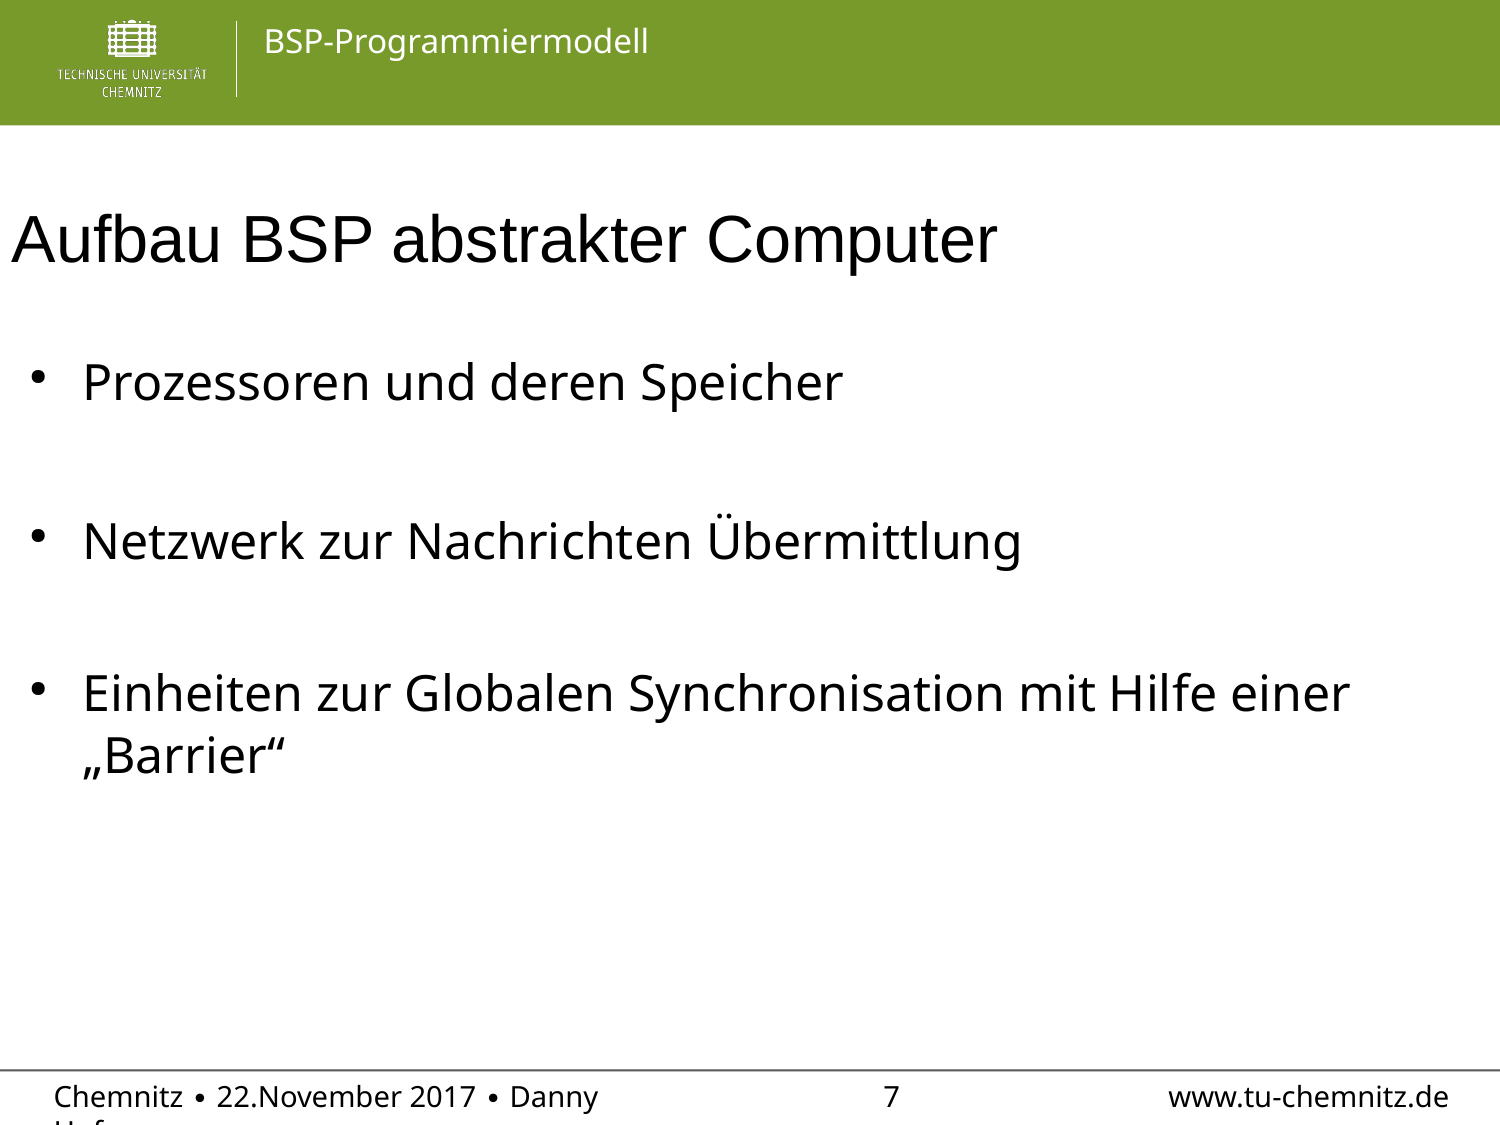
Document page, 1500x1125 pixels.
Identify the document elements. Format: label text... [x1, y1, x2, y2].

list Prozessoren und deren Speicher Netzwerk zur Nachrichten Übermittlung Einheiten zur Globalen Synchronisation mit Hilfe einer „Barrier“ [11, 351, 1430, 721]
picture [25, 0, 239, 130]
title Aufbau BSP abstrakter Computer [11, 142, 1430, 343]
